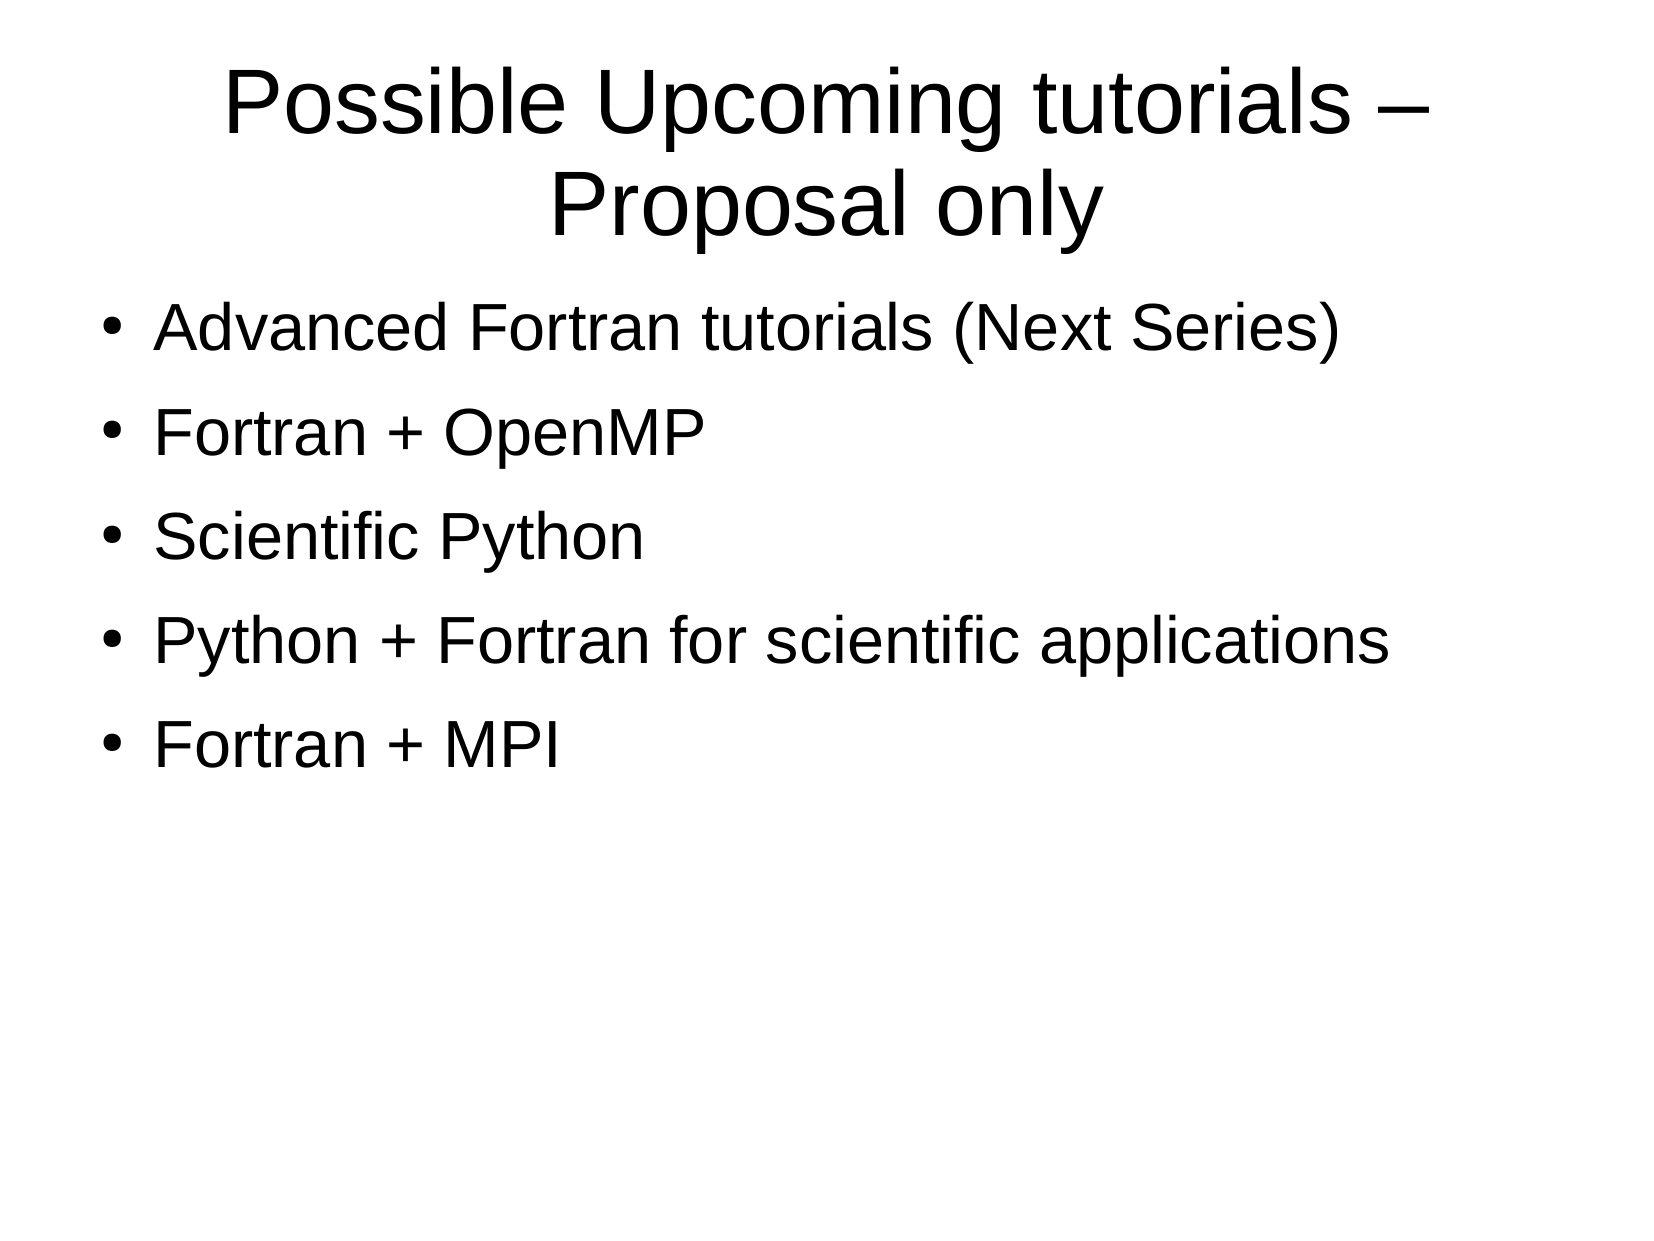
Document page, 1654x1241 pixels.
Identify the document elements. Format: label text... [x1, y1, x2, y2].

title Possible Upcoming tutorials – Proposal only [82, 49, 1571, 257]
list Advanced Fortran tutorials (Next Series) Fortran + OpenMP Scientific Python Python + Fortran for scientific applications Fortran + MPI [82, 290, 1571, 1010]
